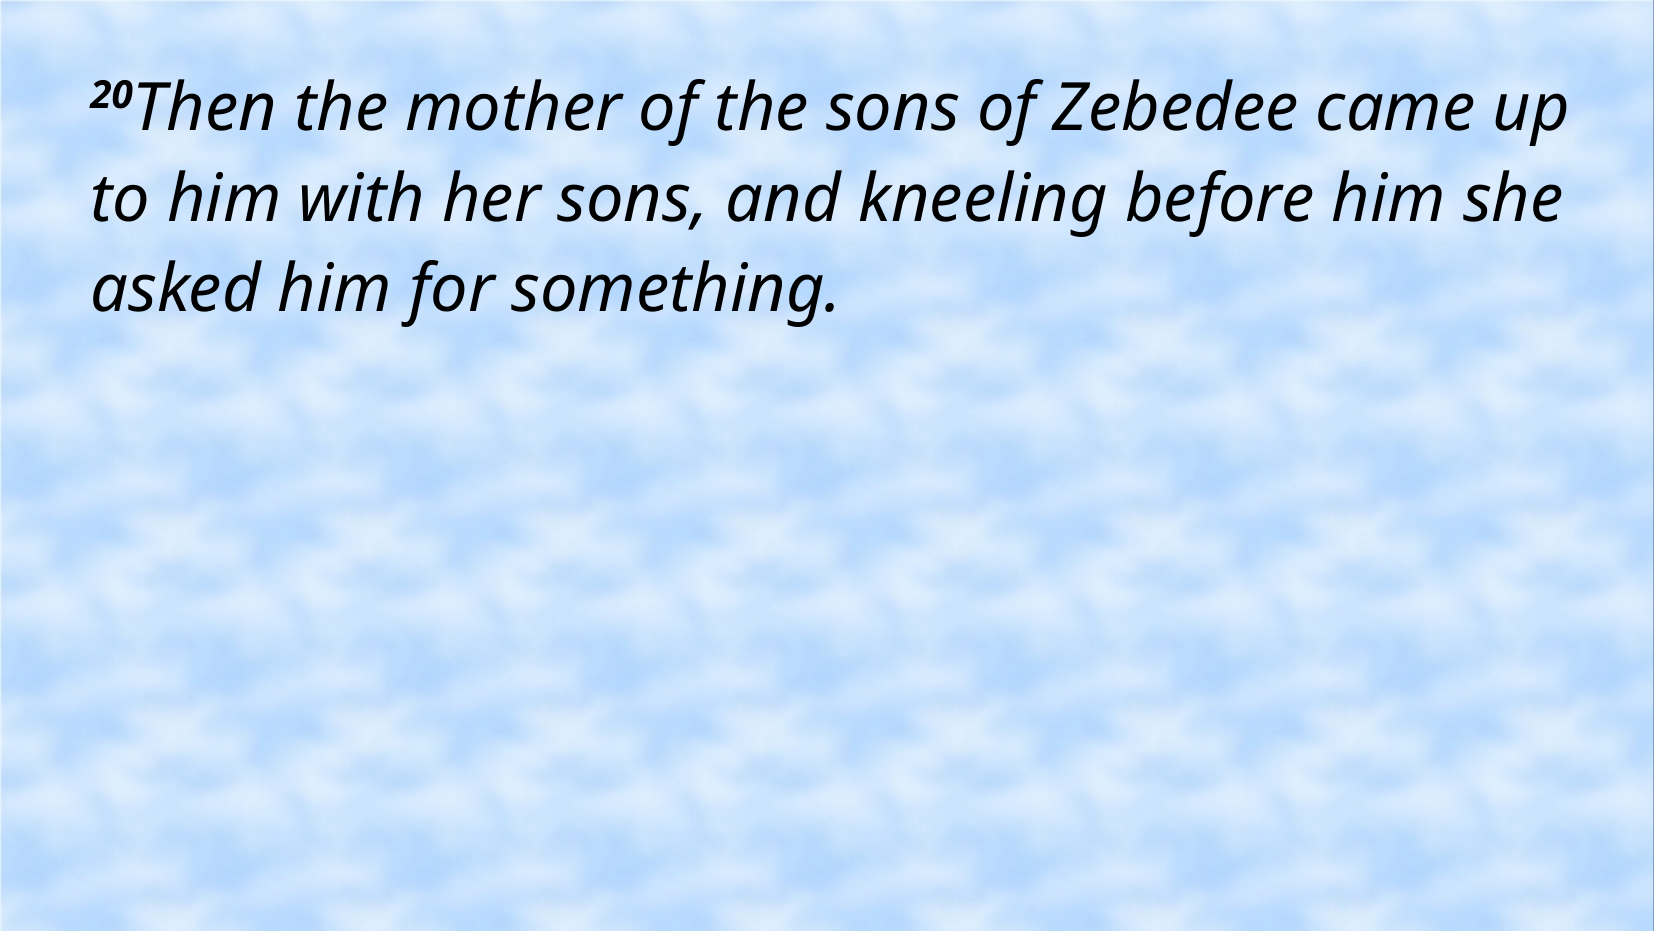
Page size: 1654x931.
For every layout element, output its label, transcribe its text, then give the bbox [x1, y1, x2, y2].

picture [0, 0, 1654, 931]
text_box 20Then the mother of the sons of Zebedee came up to him with her sons, and kneeling before him she asked him for something. [75, 51, 1591, 333]
